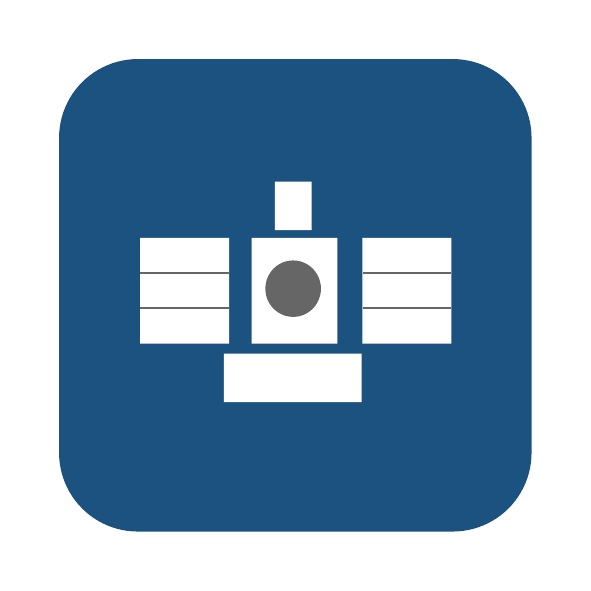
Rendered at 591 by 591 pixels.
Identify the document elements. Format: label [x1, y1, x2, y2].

text_box [59, 59, 532, 532]
